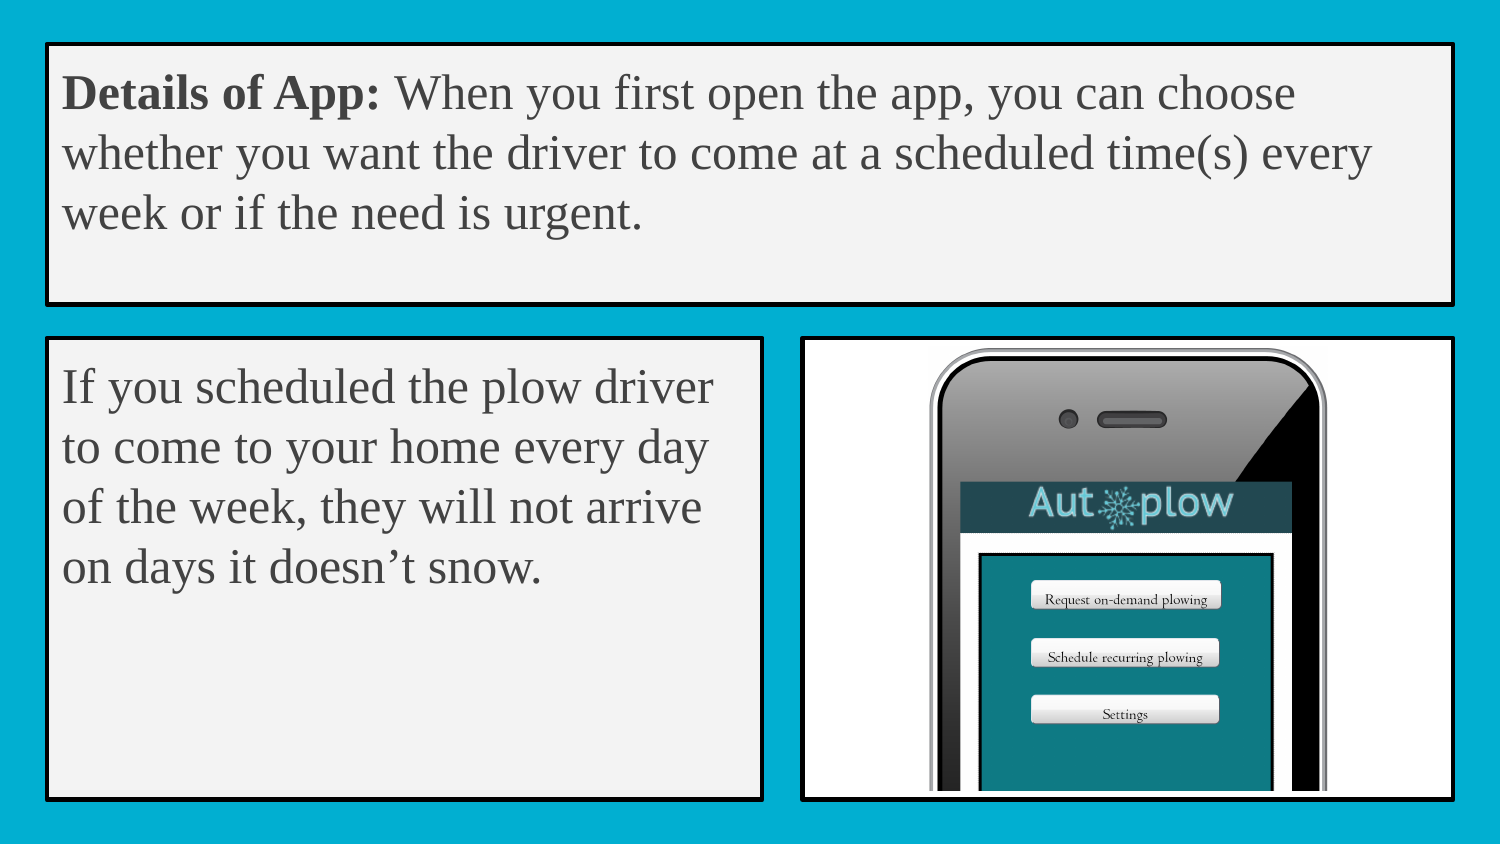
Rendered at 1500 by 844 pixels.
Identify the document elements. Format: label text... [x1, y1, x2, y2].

list [802, 338, 1454, 800]
list If you scheduled the plow driver to come to your home every day of the week, they will not arrive on days it doesn’t snow. [46, 338, 763, 800]
picture [928, 346, 1328, 792]
list Details of App: When you first open the app, you can choose whether you want the driver to come at a scheduled time(s) every week or if the need is urgent. [46, 44, 1454, 305]
